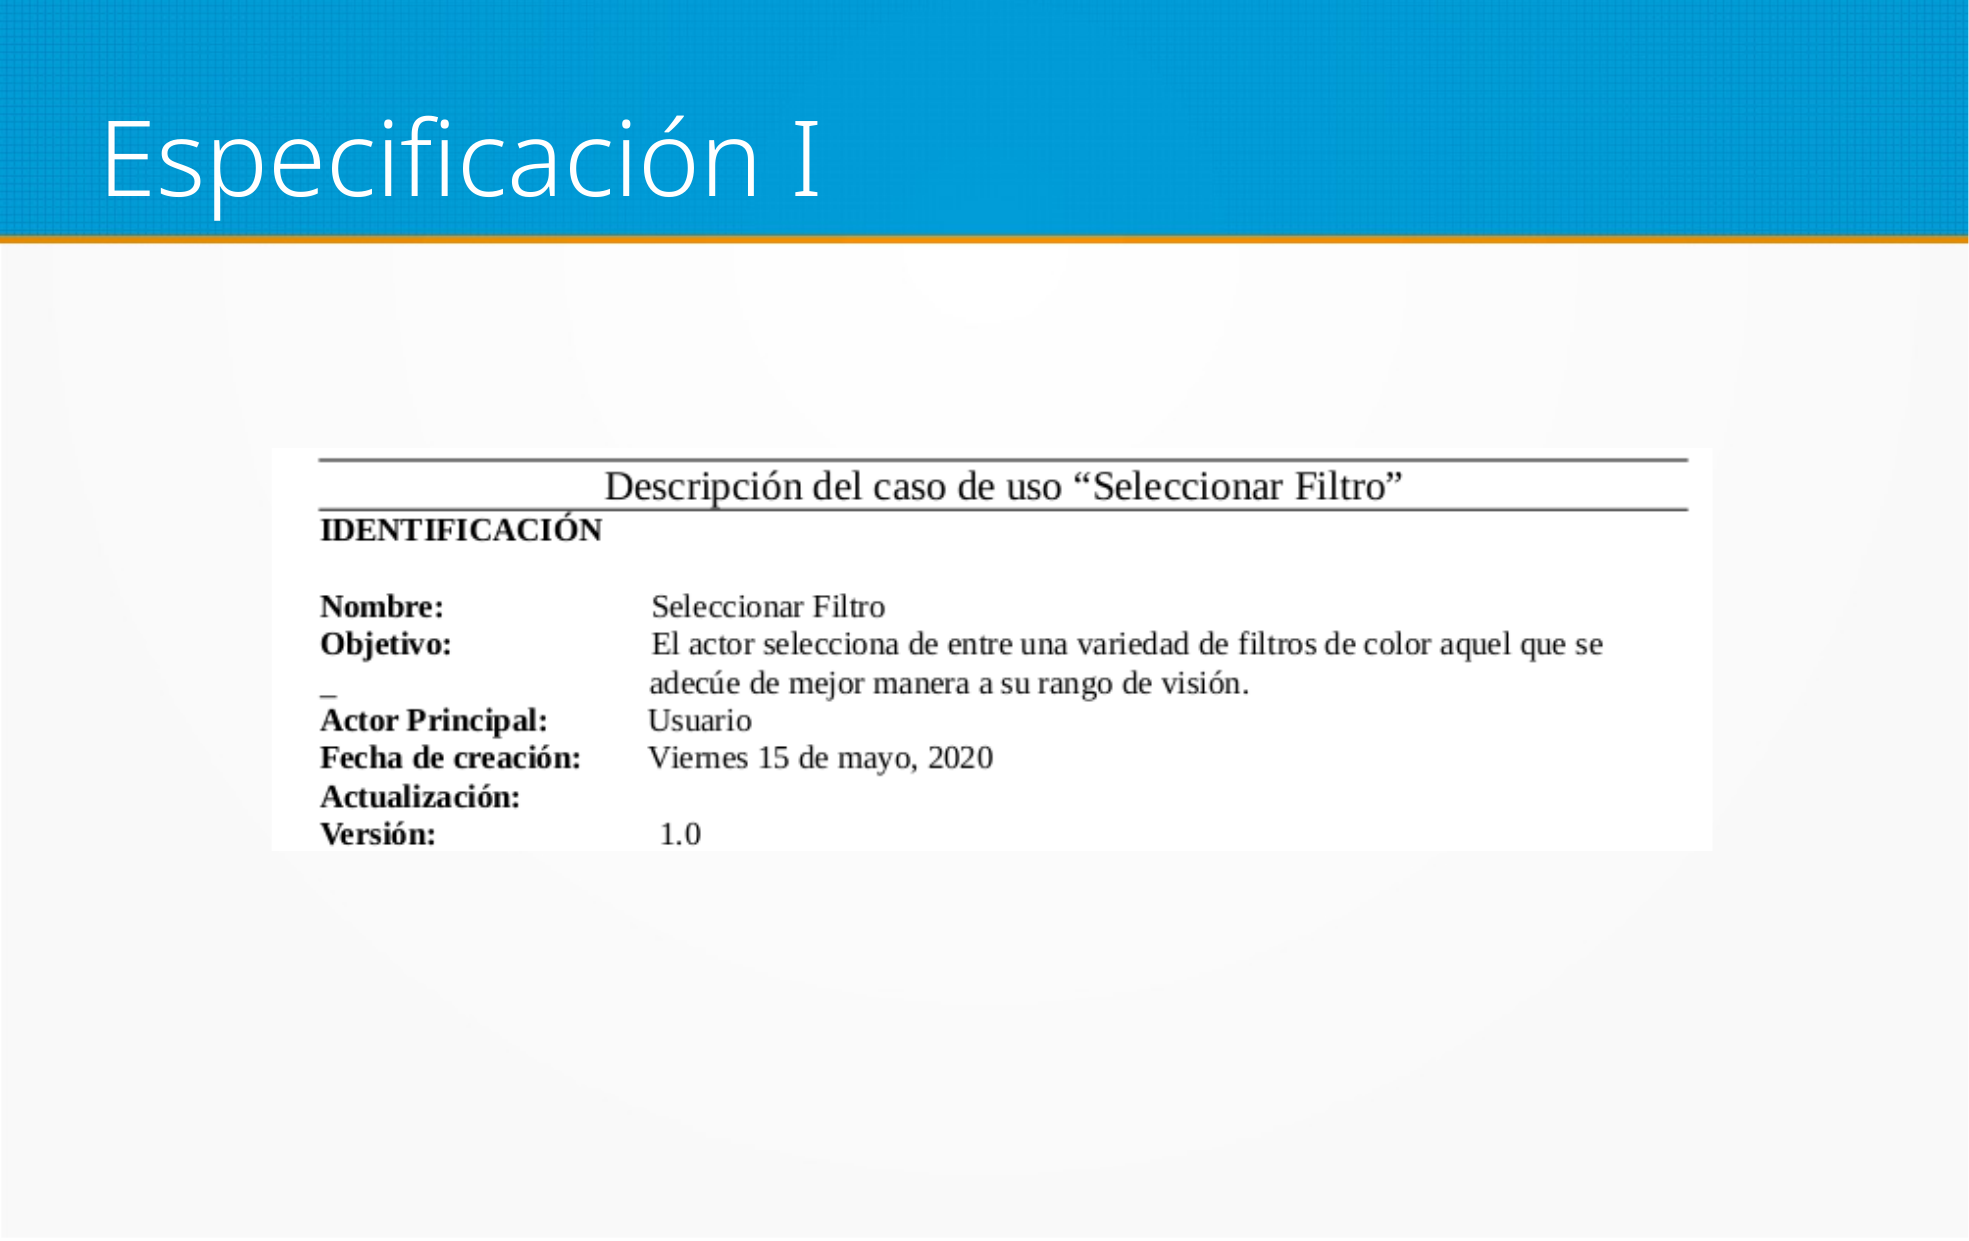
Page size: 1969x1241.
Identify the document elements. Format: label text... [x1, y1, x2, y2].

picture [0, 233, 1969, 1241]
title Especificación I [98, 19, 1870, 227]
